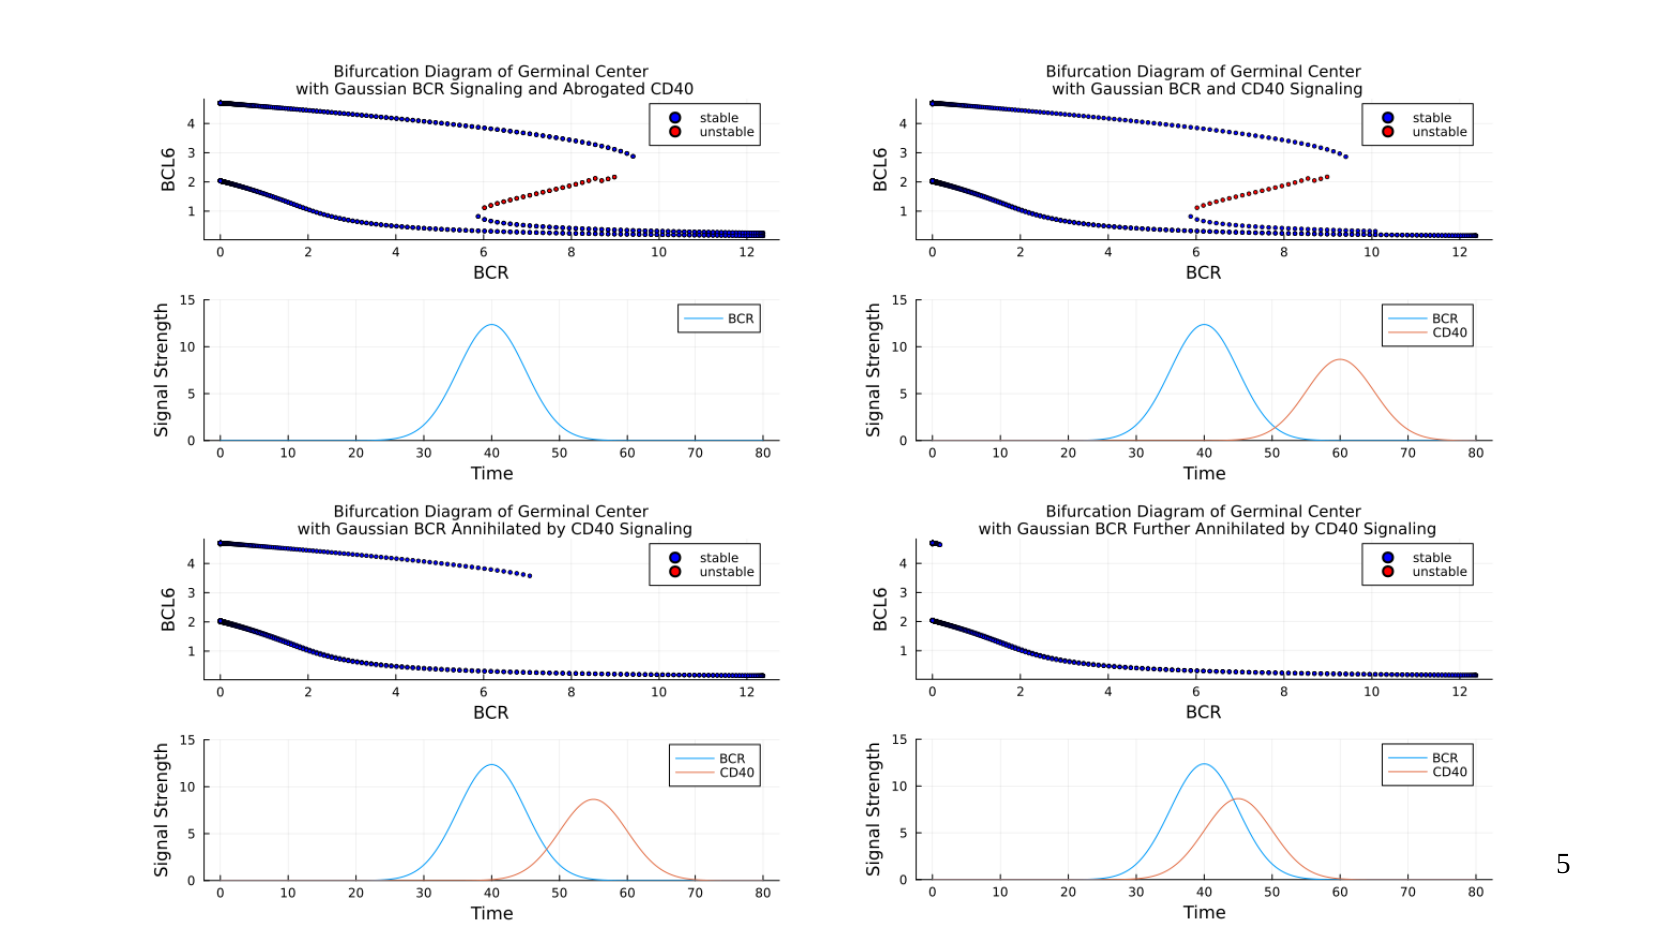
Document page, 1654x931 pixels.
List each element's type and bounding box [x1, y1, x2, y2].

picture [150, 499, 792, 928]
picture [862, 59, 1505, 488]
picture [862, 499, 1505, 927]
picture [150, 59, 792, 488]
